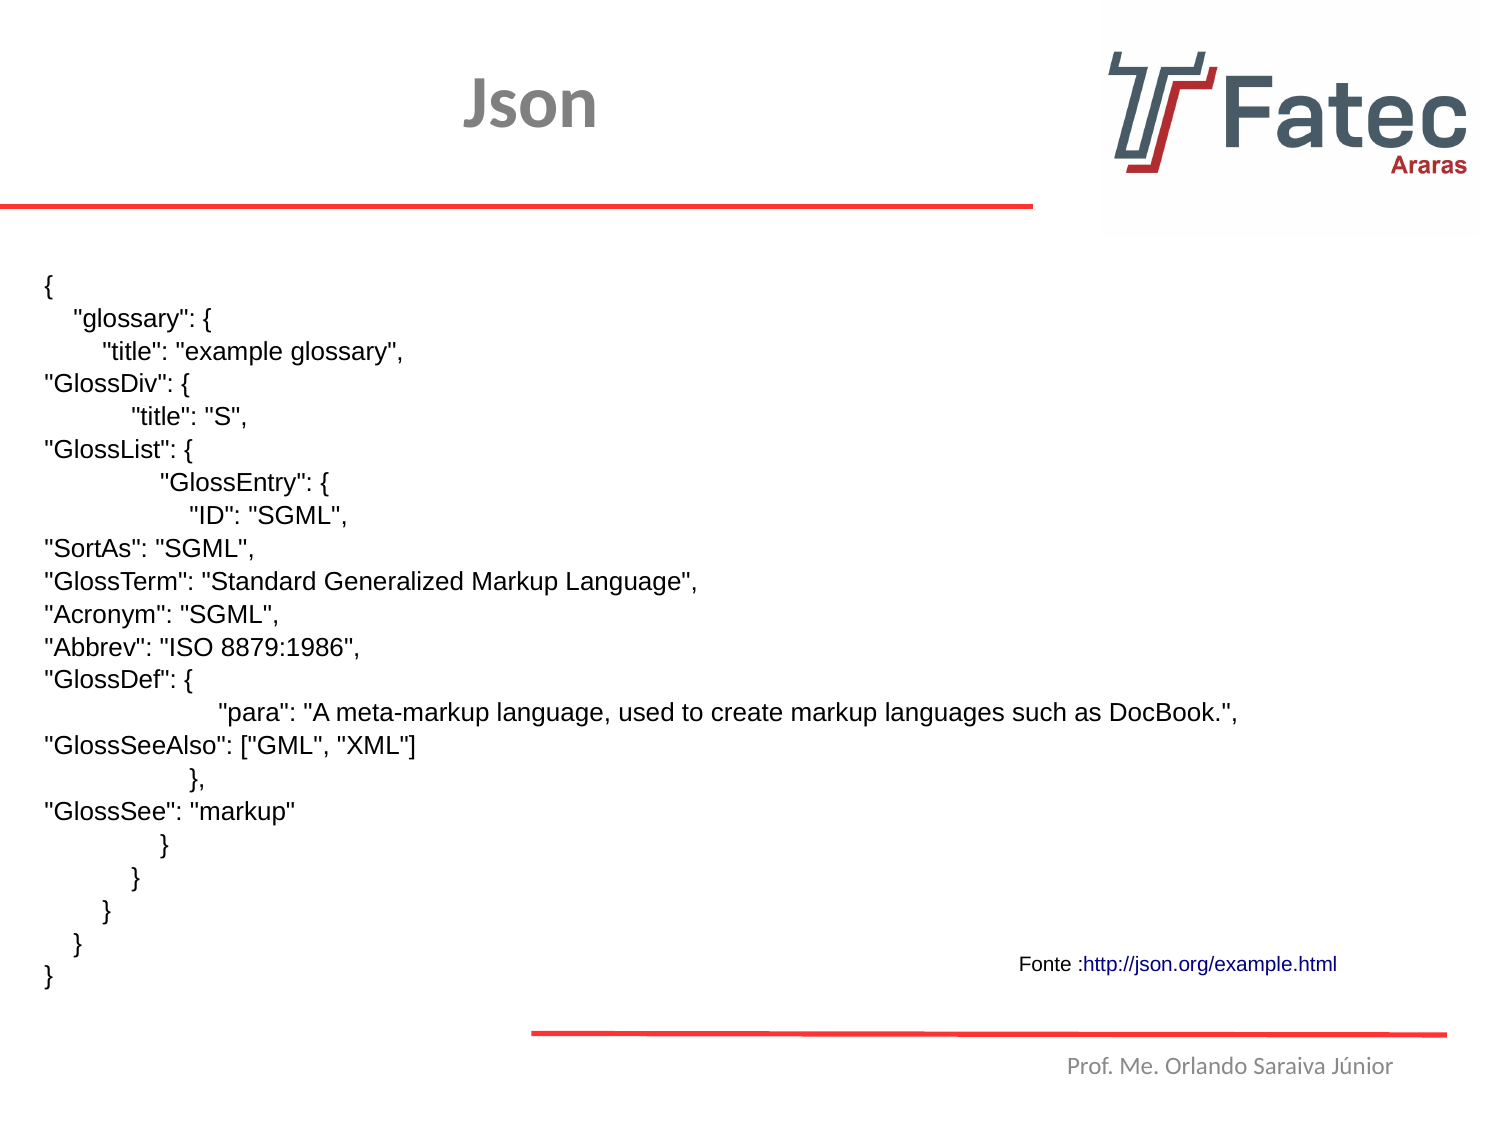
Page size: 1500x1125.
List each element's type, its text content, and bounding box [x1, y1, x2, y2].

text_box Fonte :http://json.org/example.html [1003, 944, 1359, 1007]
list { "glossary": { "title": "example glossary", "GlossDiv": { "title": "S", "GlossList": { "GlossEntry": { "ID": "SGML", "SortAs": "SGML", "GlossTerm": "Standard Generalized Markup Language", "Acronym": "SGML", "Abbrev": "ISO 8879:1986", "GlossDef": { "para": "A meta-markup language, used to create markup languages such as DocBook.", "GlossSeeAlso": ["GML", "XML"] }, "GlossSee": "markup" } } } } } [29, 265, 1359, 1004]
picture [1100, 0, 1479, 237]
title Json [0, 45, 1063, 233]
